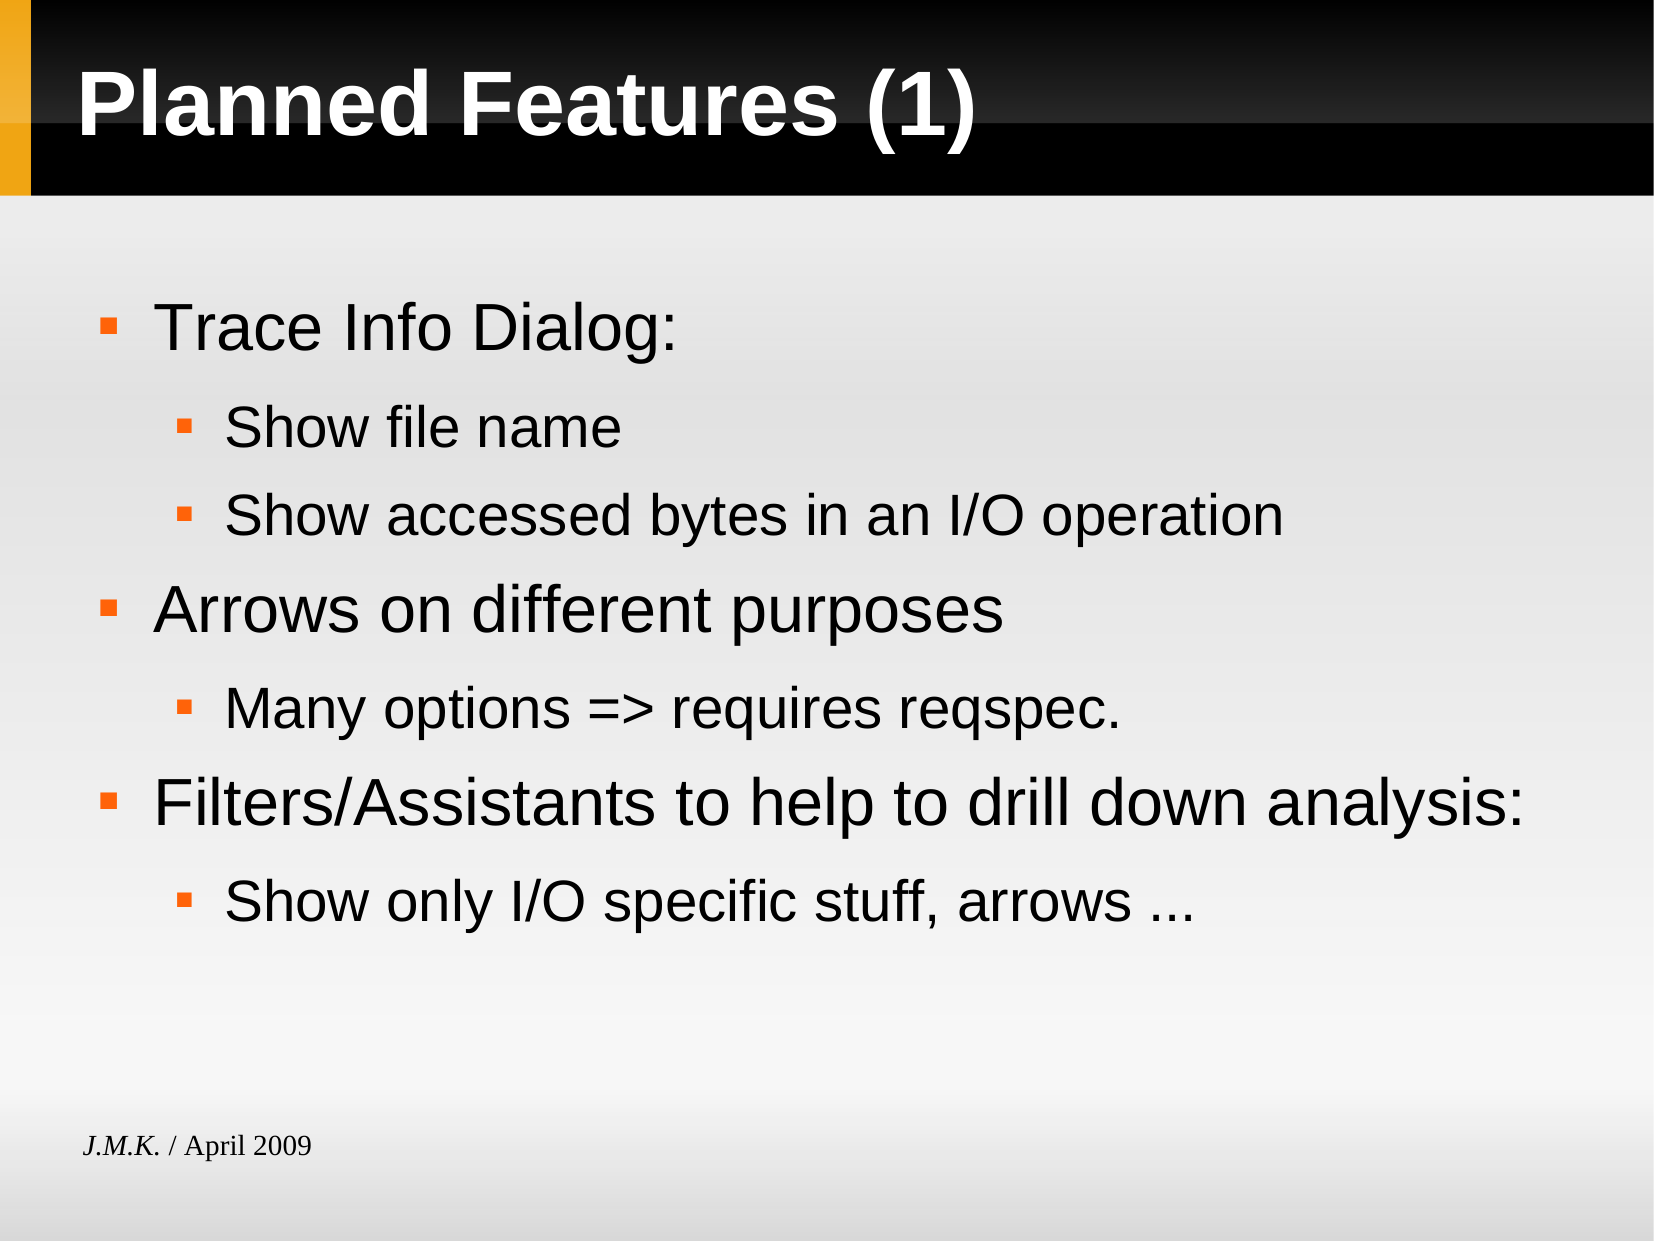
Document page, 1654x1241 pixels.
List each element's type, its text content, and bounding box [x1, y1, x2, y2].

title Planned Features (1) [76, 7, 1565, 200]
list Trace Info Dialog: Show file name Show accessed bytes in an I/O operation Arrows on different purposes Many options => requires reqspec. Filters/Assistants to help to drill down analysis: Show only I/O specific stuff, arrows ... [82, 290, 1571, 1094]
picture [0, 0, 1654, 1241]
